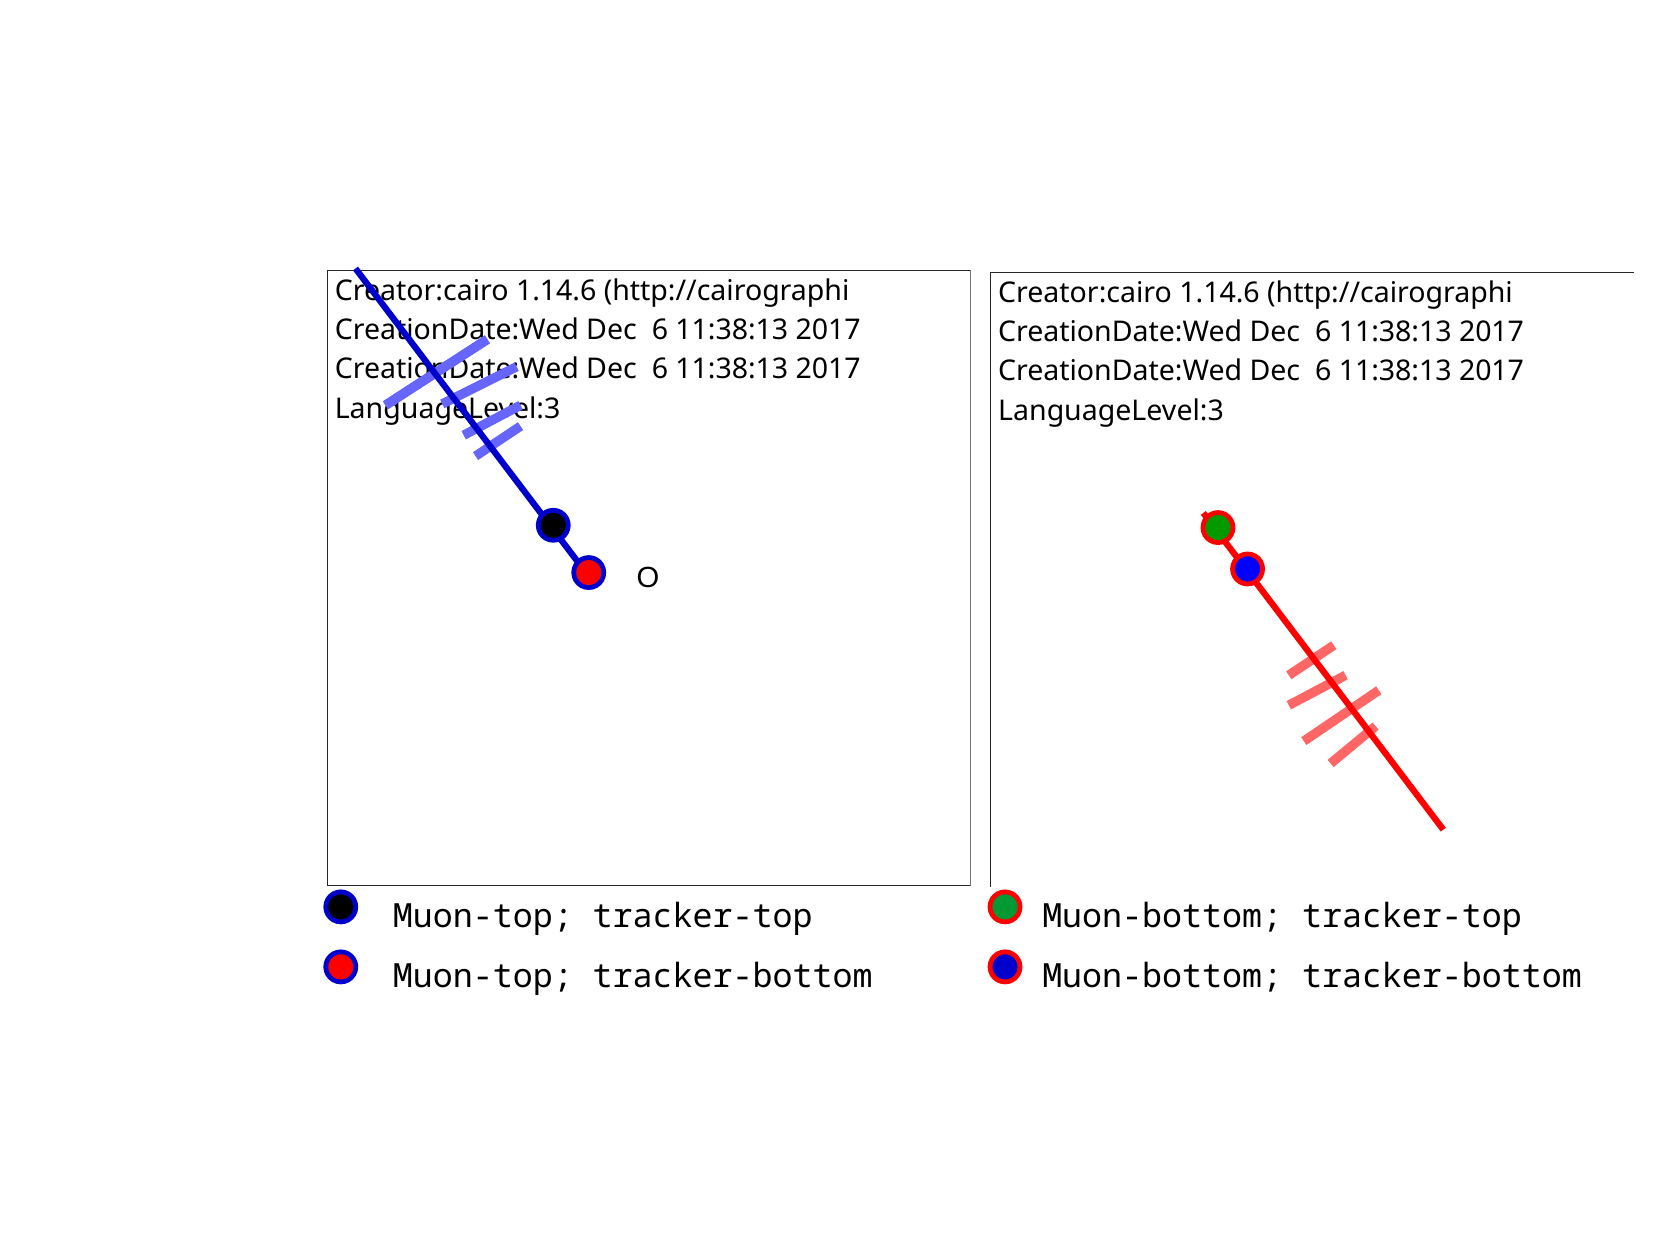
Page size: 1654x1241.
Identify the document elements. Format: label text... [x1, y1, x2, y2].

text_box Muon-top; tracker-bottom [378, 944, 905, 998]
text_box [325, 951, 356, 982]
text_box [325, 891, 356, 922]
text_box [990, 951, 1021, 982]
text_box [1232, 553, 1263, 584]
picture [325, 268, 971, 886]
text_box Muon-bottom; tracker-bottom [1027, 944, 1619, 998]
text_box [573, 557, 604, 588]
text_box [990, 891, 1021, 922]
text_box [1202, 512, 1234, 543]
text_box Muon-top; tracker-top [378, 884, 949, 938]
picture [988, 270, 1634, 887]
text_box Muon-bottom; tracker-top [1027, 884, 1539, 941]
text_box [538, 510, 569, 541]
